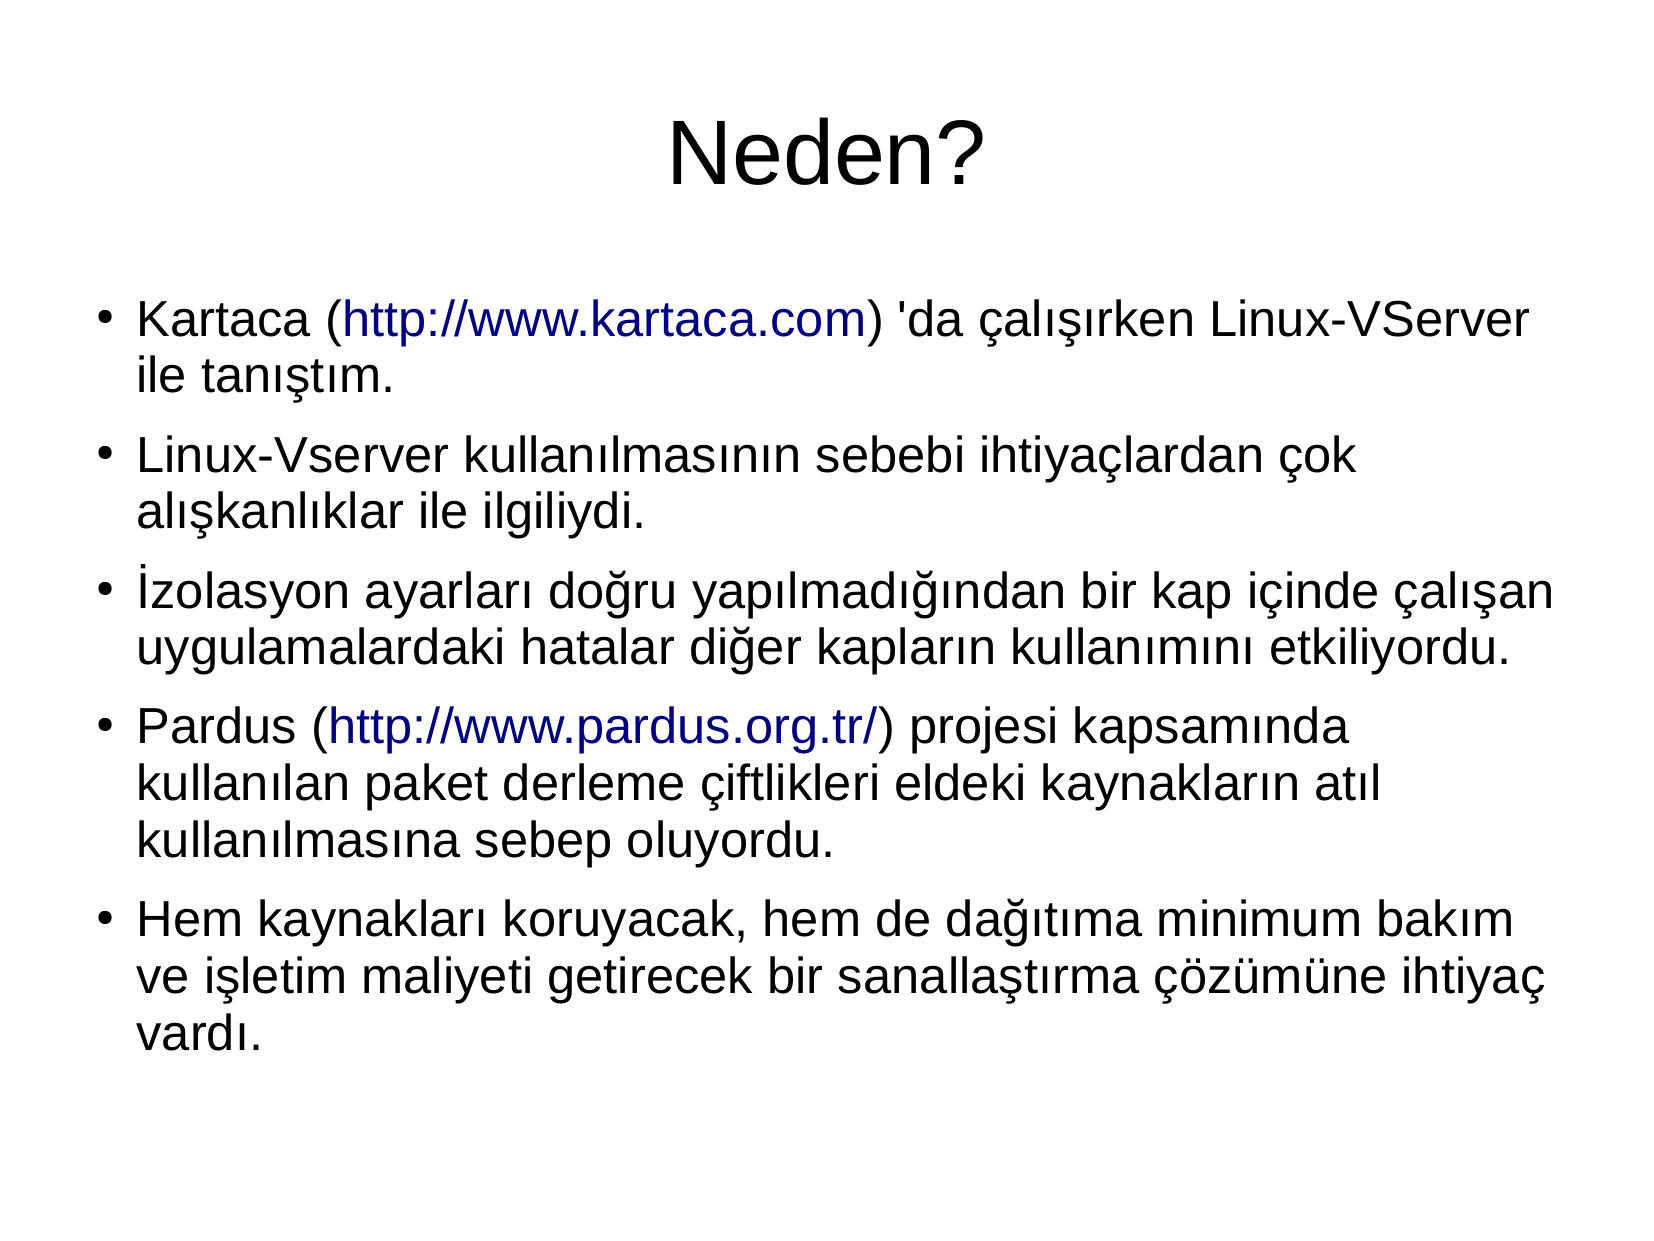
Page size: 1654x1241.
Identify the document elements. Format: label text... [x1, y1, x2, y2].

list Kartaca (http://www.kartaca.com) 'da çalışırken Linux-VServer ile tanıştım. Linux-Vserver kullanılmasının sebebi ihtiyaçlardan çok alışkanlıklar ile ilgiliydi. İzolasyon ayarları doğru yapılmadığından bir kap içinde çalışan uygulamalardaki hatalar diğer kapların kullanımını etkiliyordu. Pardus (http://www.pardus.org.tr/) projesi kapsamında kullanılan paket derleme çiftlikleri eldeki kaynakların atıl kullanılmasına sebep oluyordu. Hem kaynakları koruyacak, hem de dağıtıma minimum bakım ve işletim maliyeti getirecek bir sanallaştırma çözümüne ihtiyaç vardı. [82, 290, 1571, 1109]
title Neden? [82, 56, 1571, 250]
